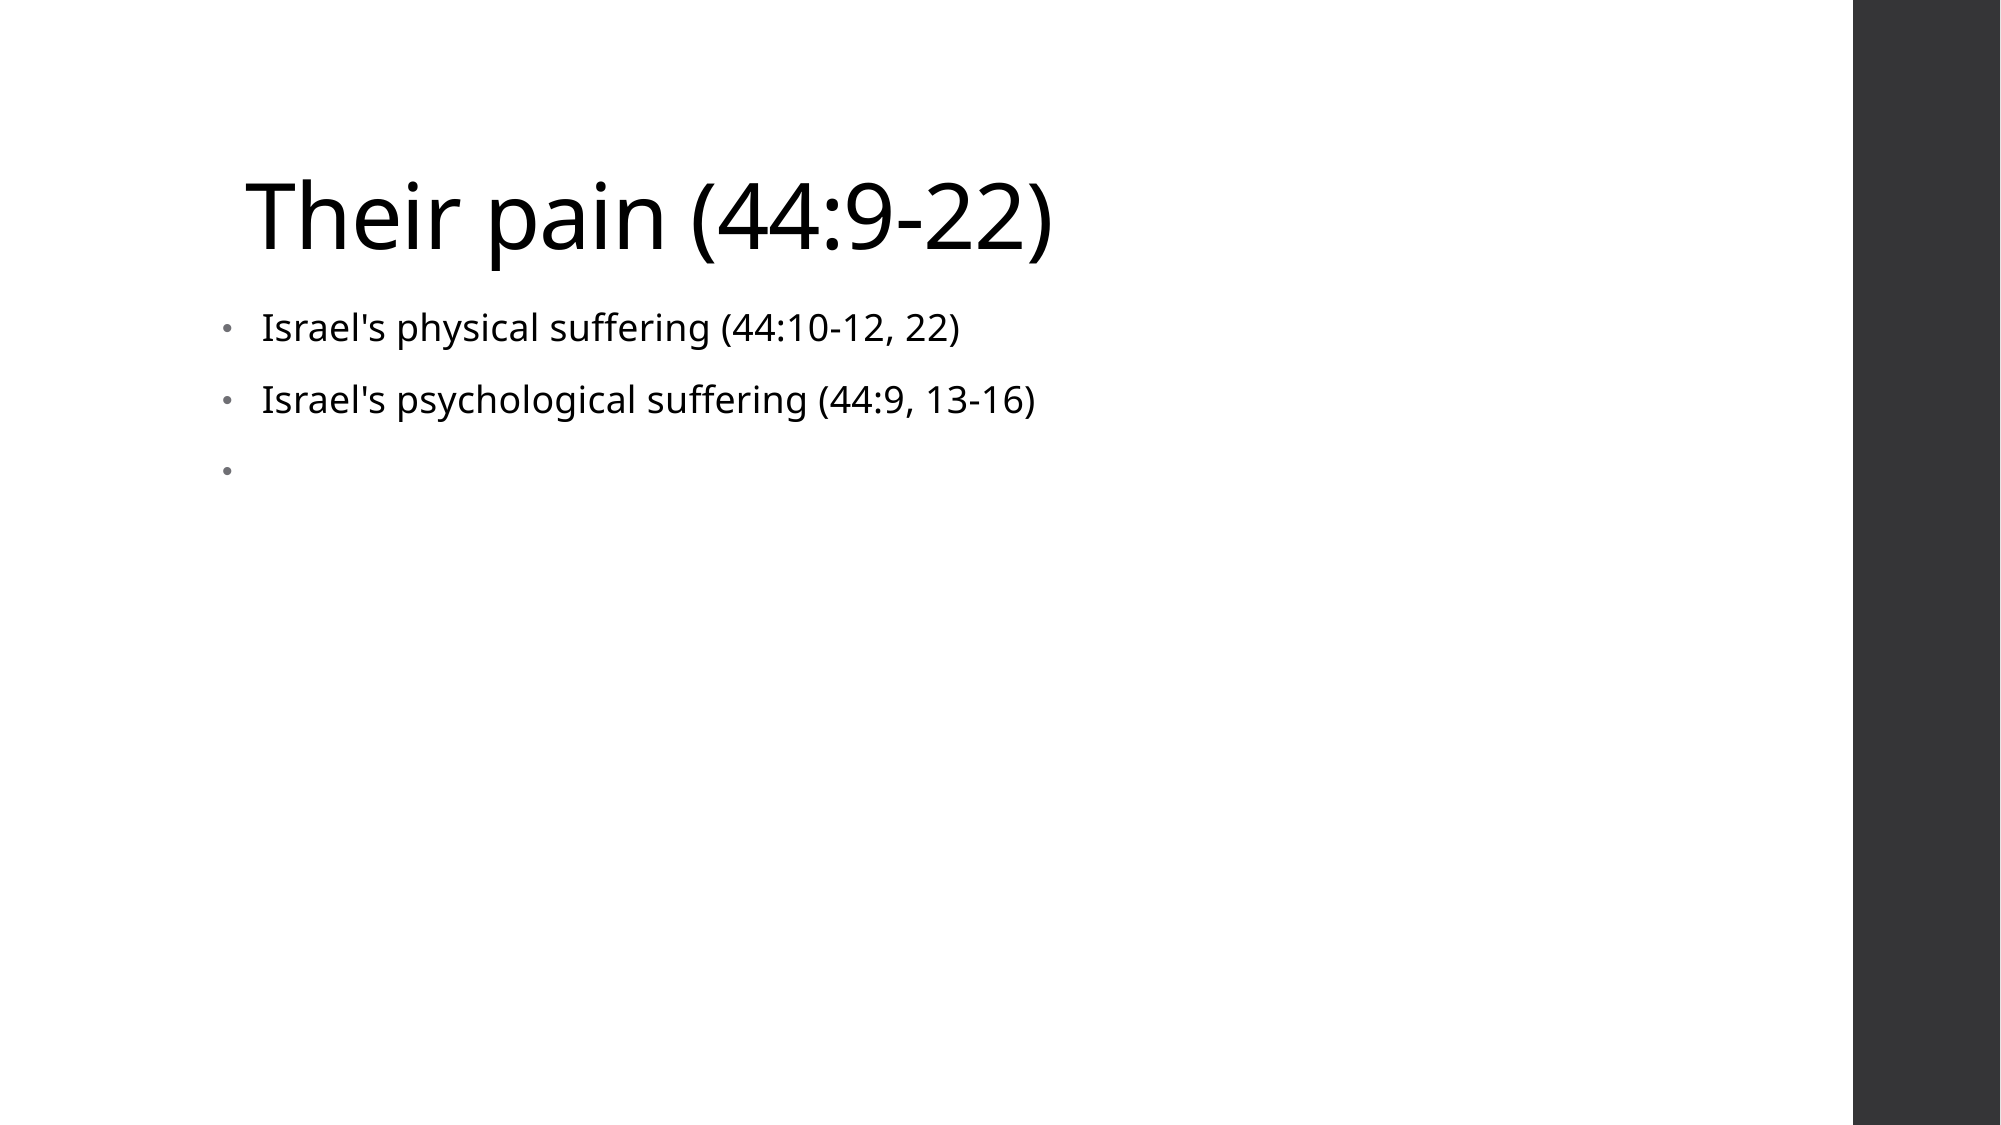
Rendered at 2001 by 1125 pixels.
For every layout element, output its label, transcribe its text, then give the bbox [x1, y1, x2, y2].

title Their pain (44:9-22) [206, 60, 1797, 278]
list Israel's physical suffering (44:10-12, 22) Israel's psychological suffering (44:9, 13-16) [206, 299, 1617, 1014]
